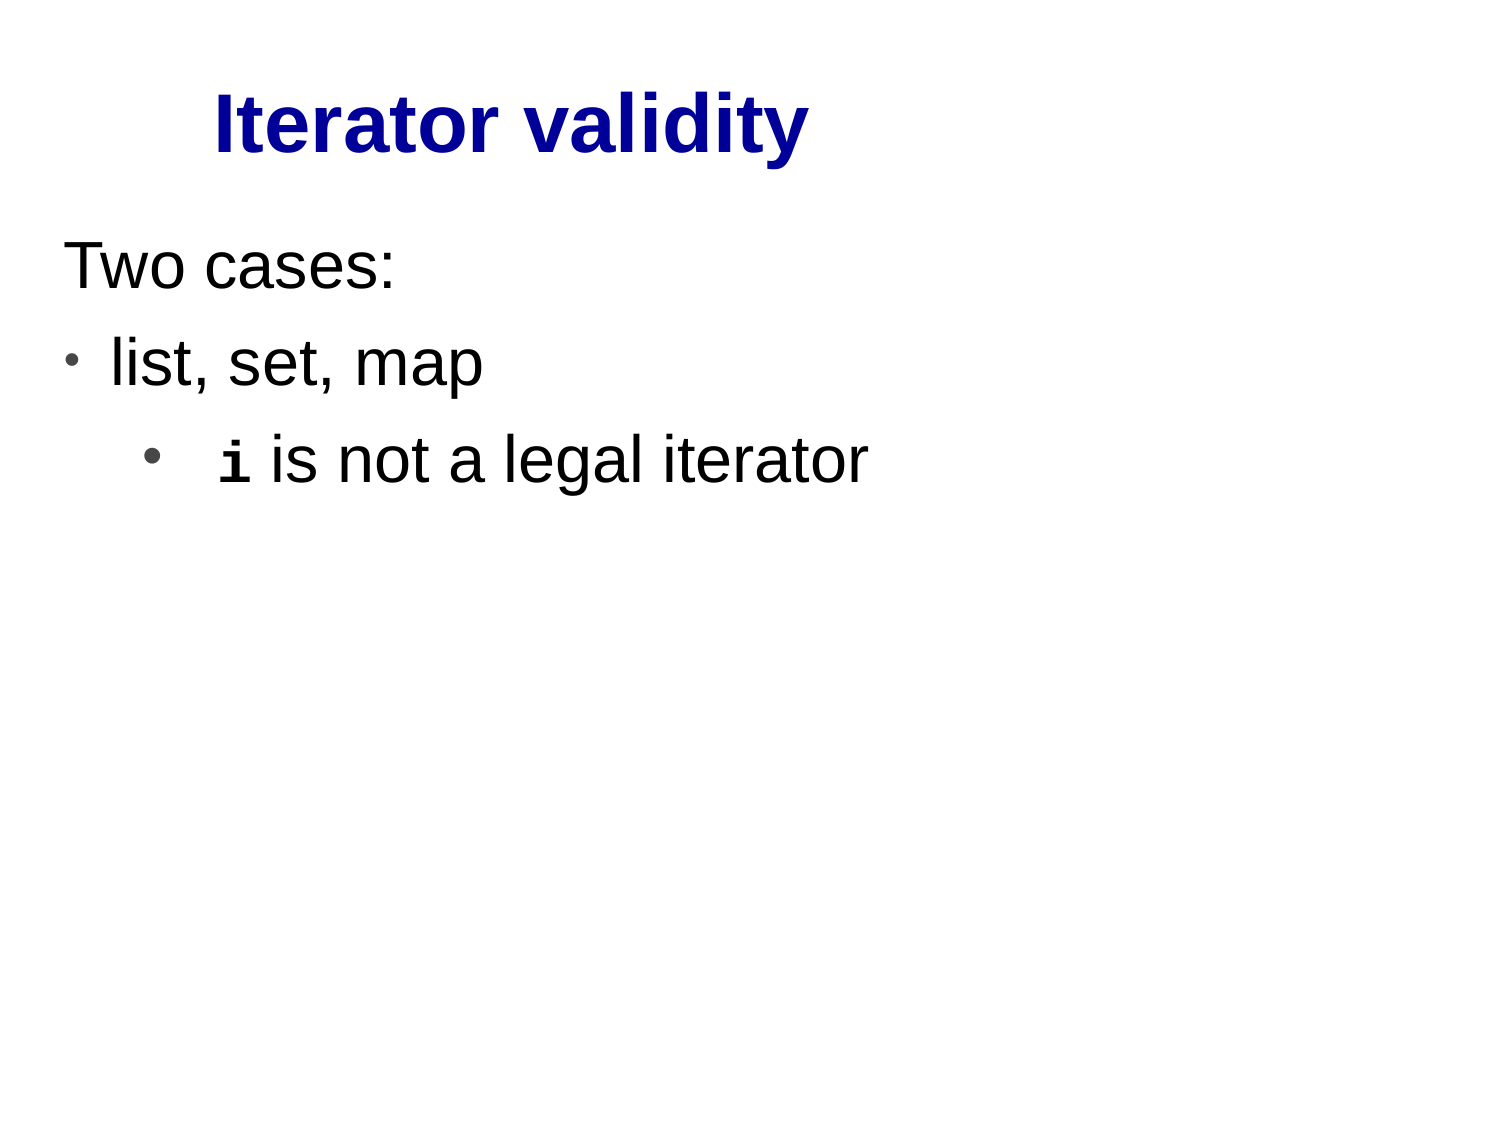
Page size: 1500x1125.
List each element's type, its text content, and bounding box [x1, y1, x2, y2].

list Two cases: list, set, map i is not a legal iterator [49, 215, 893, 868]
title Iterator validity [198, 17, 1468, 220]
